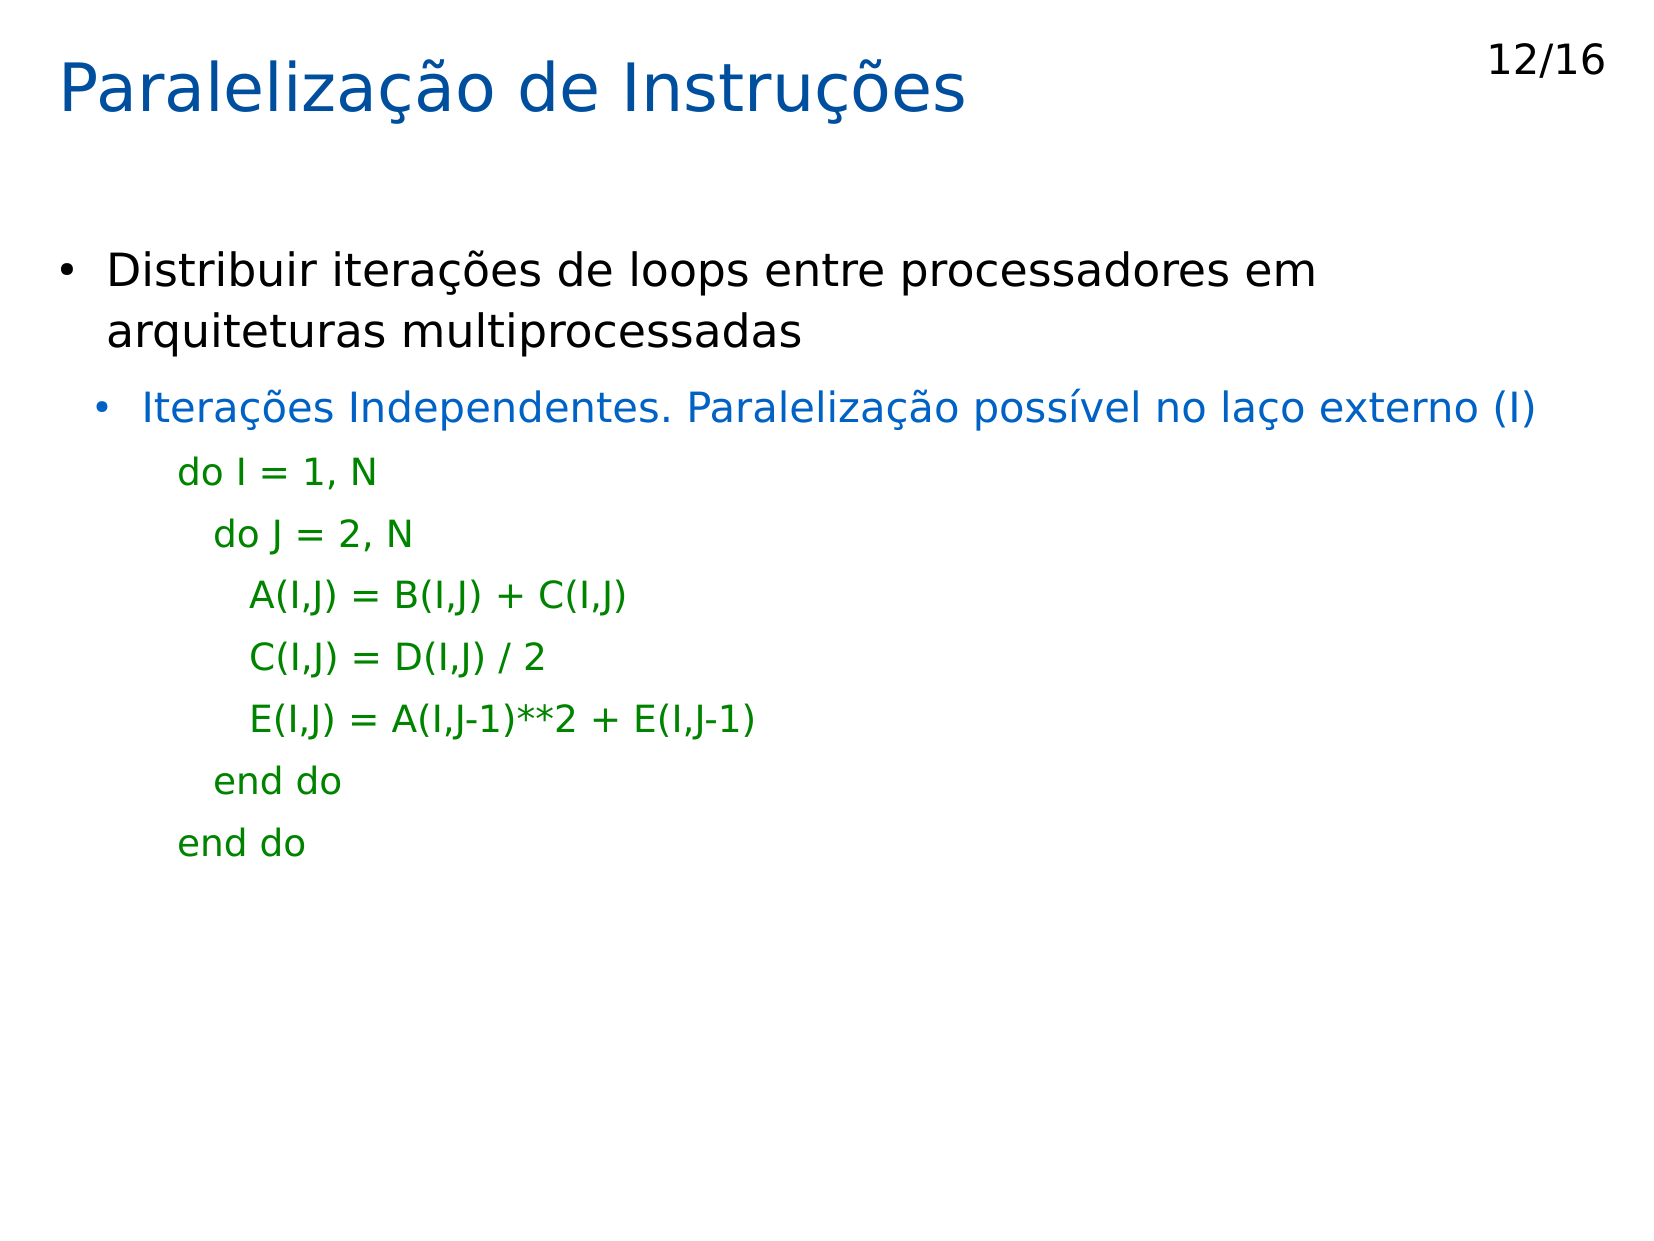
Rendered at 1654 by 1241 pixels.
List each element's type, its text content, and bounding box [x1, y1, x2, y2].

title Paralelização de Instruções [59, 29, 1506, 148]
list Distribuir iterações de loops entre processadores em arquiteturas multiprocessadas Iterações Independentes. Paralelização possível no laço externo (I) do I = 1, N do J = 2, N A(I,J) = B(I,J) + C(I,J) C(I,J) = D(I,J) / 2 E(I,J) = A(I,J-1)**2 + E(I,J-1) end do end do [59, 236, 1595, 1211]
